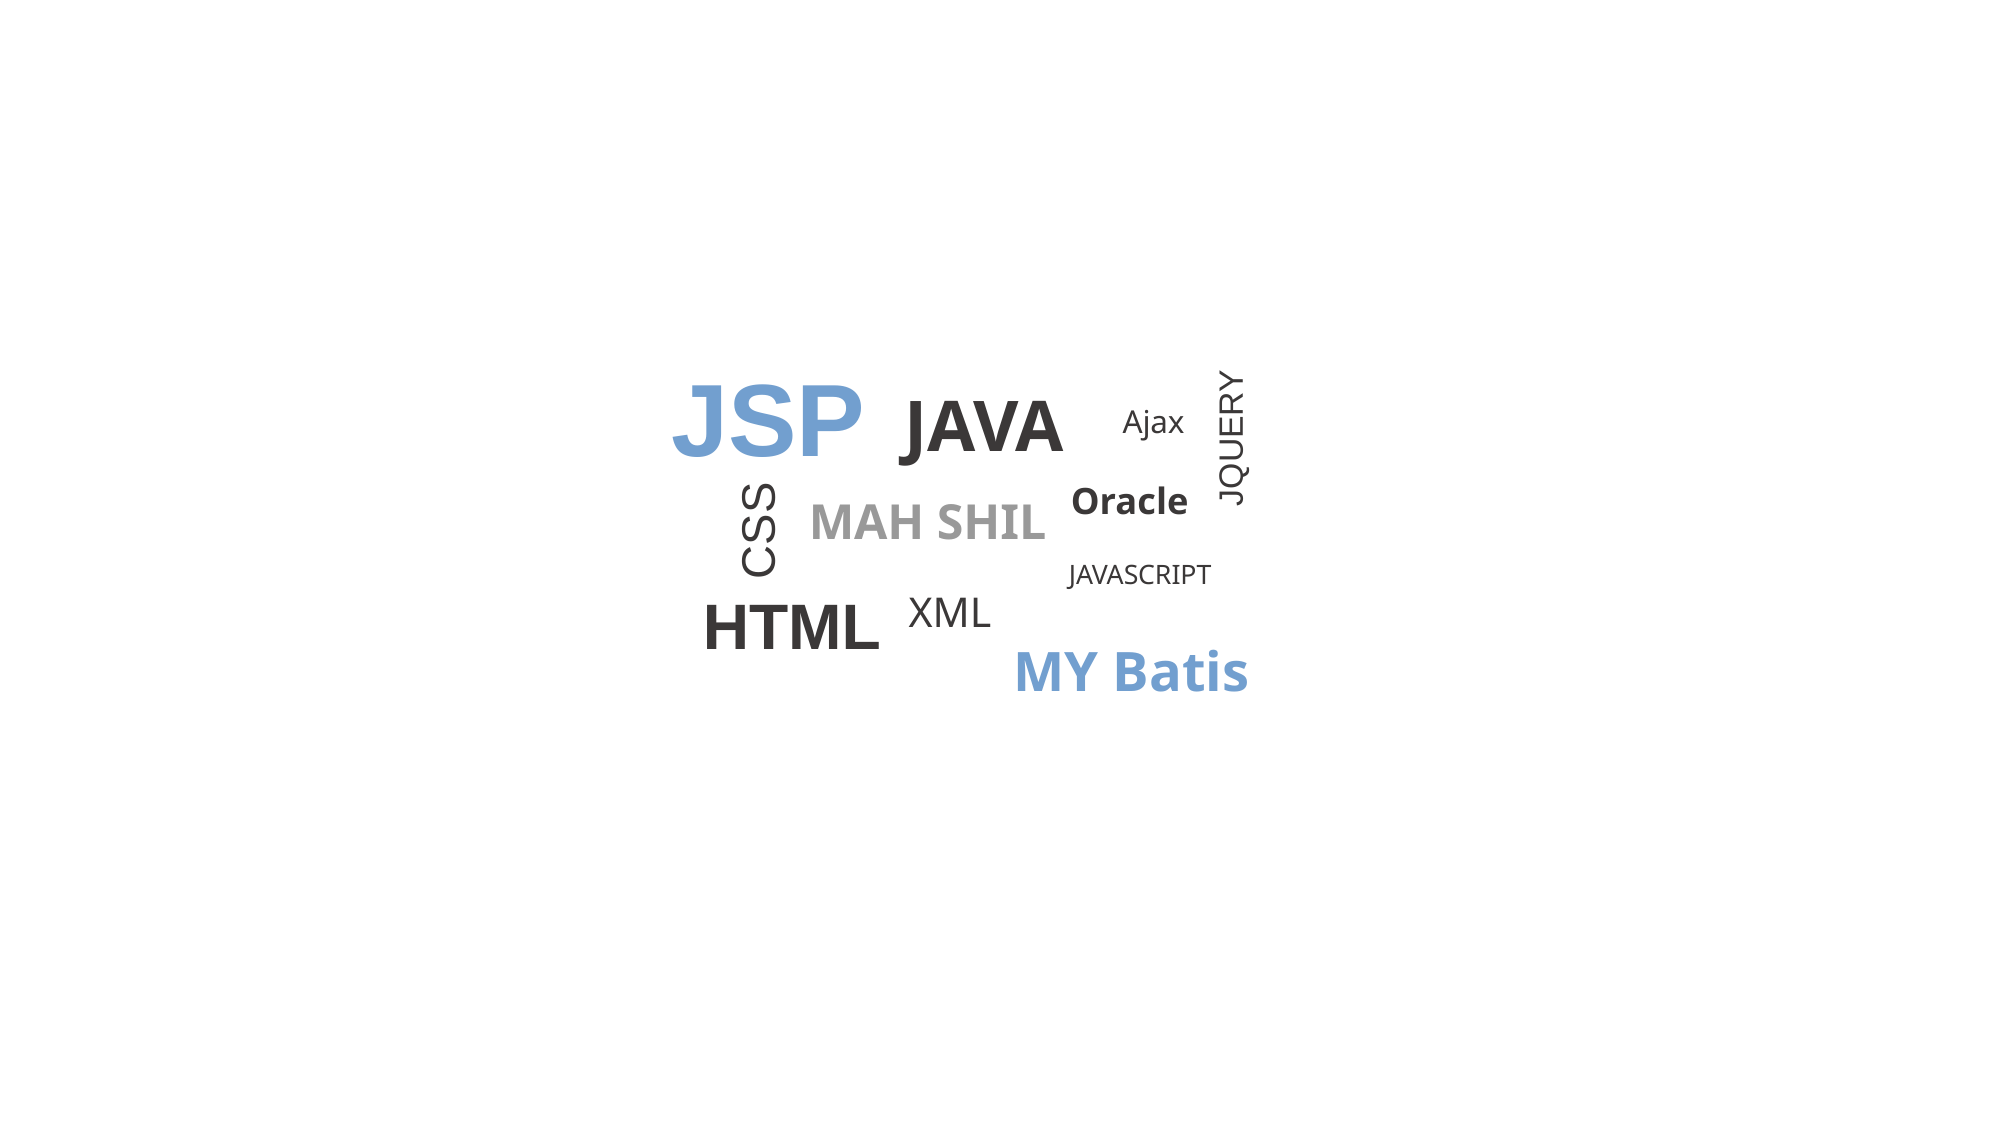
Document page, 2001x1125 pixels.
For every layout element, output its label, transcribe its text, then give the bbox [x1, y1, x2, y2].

text_box MY Batis [998, 590, 1265, 758]
text_box JAVASCRIPT [1054, 531, 1227, 590]
text_box HTML [688, 531, 896, 719]
text_box JAVA [889, 322, 1080, 523]
text_box MAH SHIL [896, 523, 1056, 590]
text_box JAVA [1033, 410, 1045, 430]
text_box CSS [686, 467, 839, 595]
text_box JSP [656, 271, 881, 539]
text_box XML [893, 549, 1007, 689]
text_box JQUERY [1177, 354, 1302, 521]
text_box Ajax [1107, 371, 1200, 444]
text_box Oracle [1056, 444, 1204, 535]
text_box MAH SHIL [881, 448, 891, 531]
